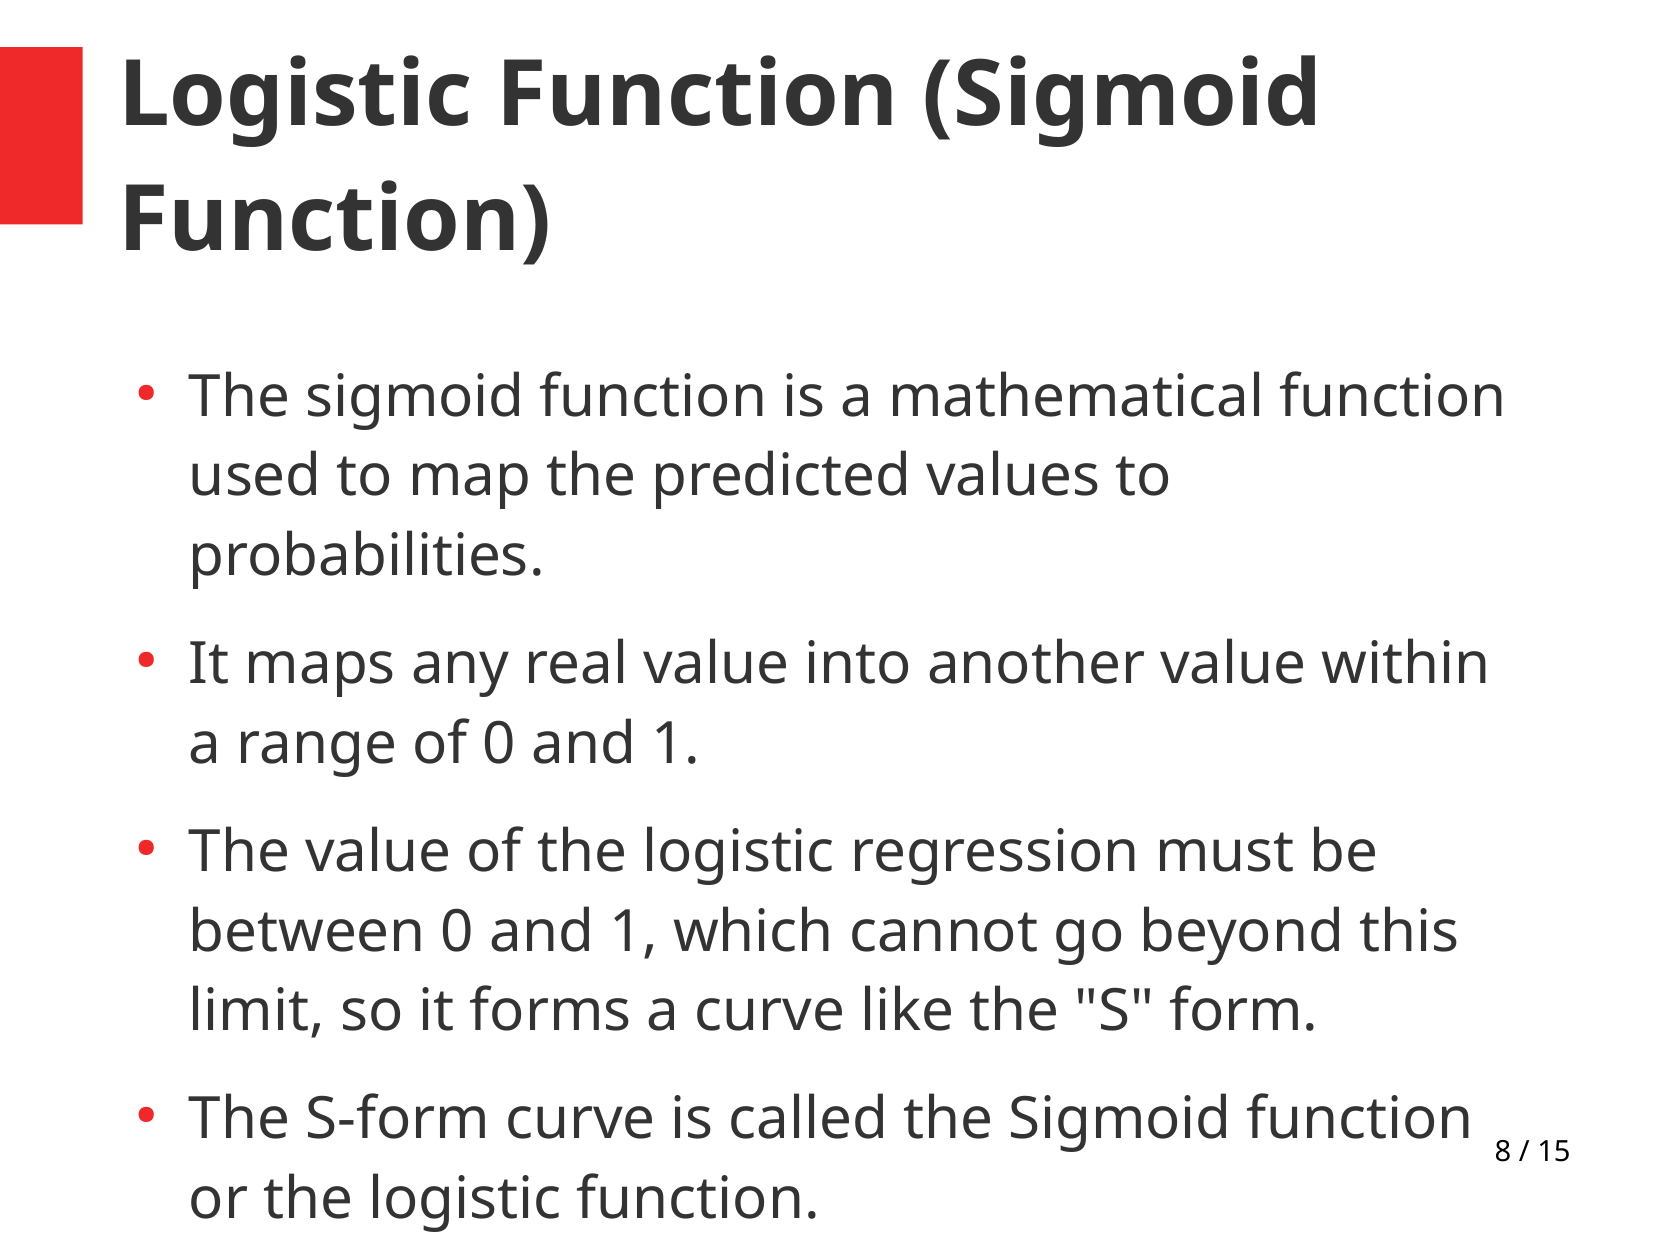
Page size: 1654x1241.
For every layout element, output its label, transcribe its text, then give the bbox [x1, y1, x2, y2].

list The sigmoid function is a mathematical function used to map the predicted values to probabilities. It maps any real value into another value within a range of 0 and 1. The value of the logistic regression must be between 0 and 1, which cannot go beyond this limit, so it forms a curve like the "S" form. The S-form curve is called the Sigmoid function or the logistic function. [118, 354, 1536, 1074]
title Logistic Function (Sigmoid Function) [118, 28, 1571, 278]
